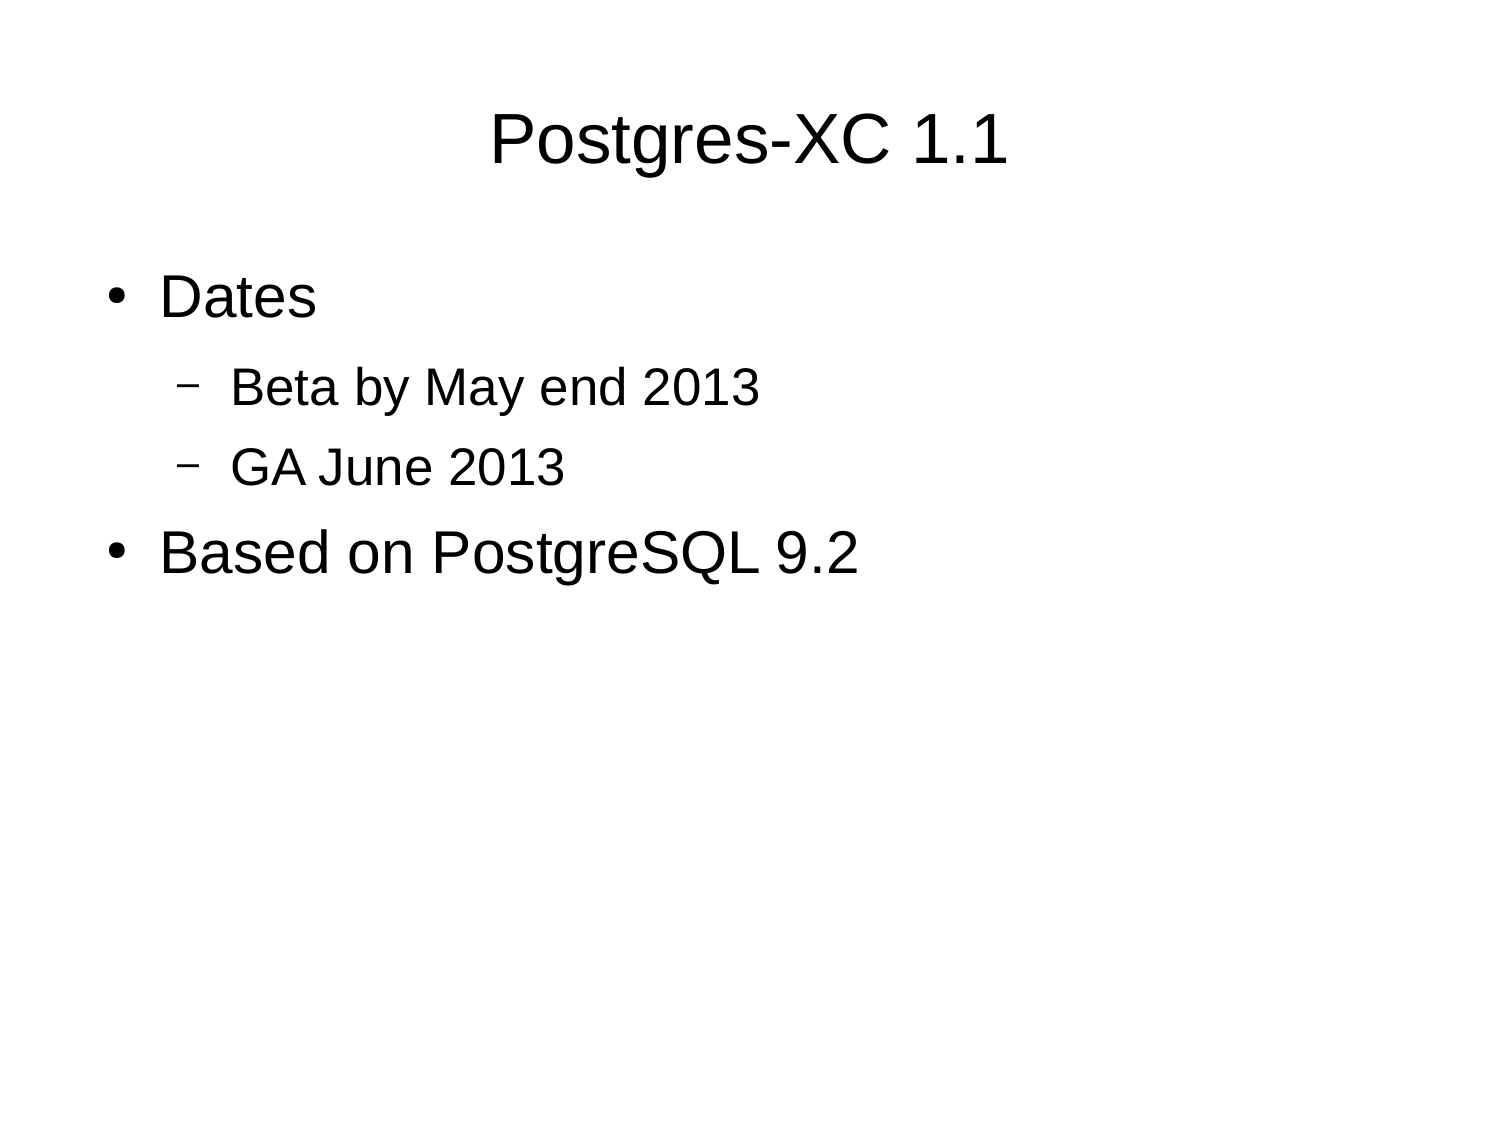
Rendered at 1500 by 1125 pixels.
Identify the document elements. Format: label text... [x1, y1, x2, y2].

title Postgres-XC 1.1 [75, 44, 1425, 233]
list Dates Beta by May end 2013 GA June 2013 Based on PostgreSQL 9.2 [88, 262, 1409, 1034]
